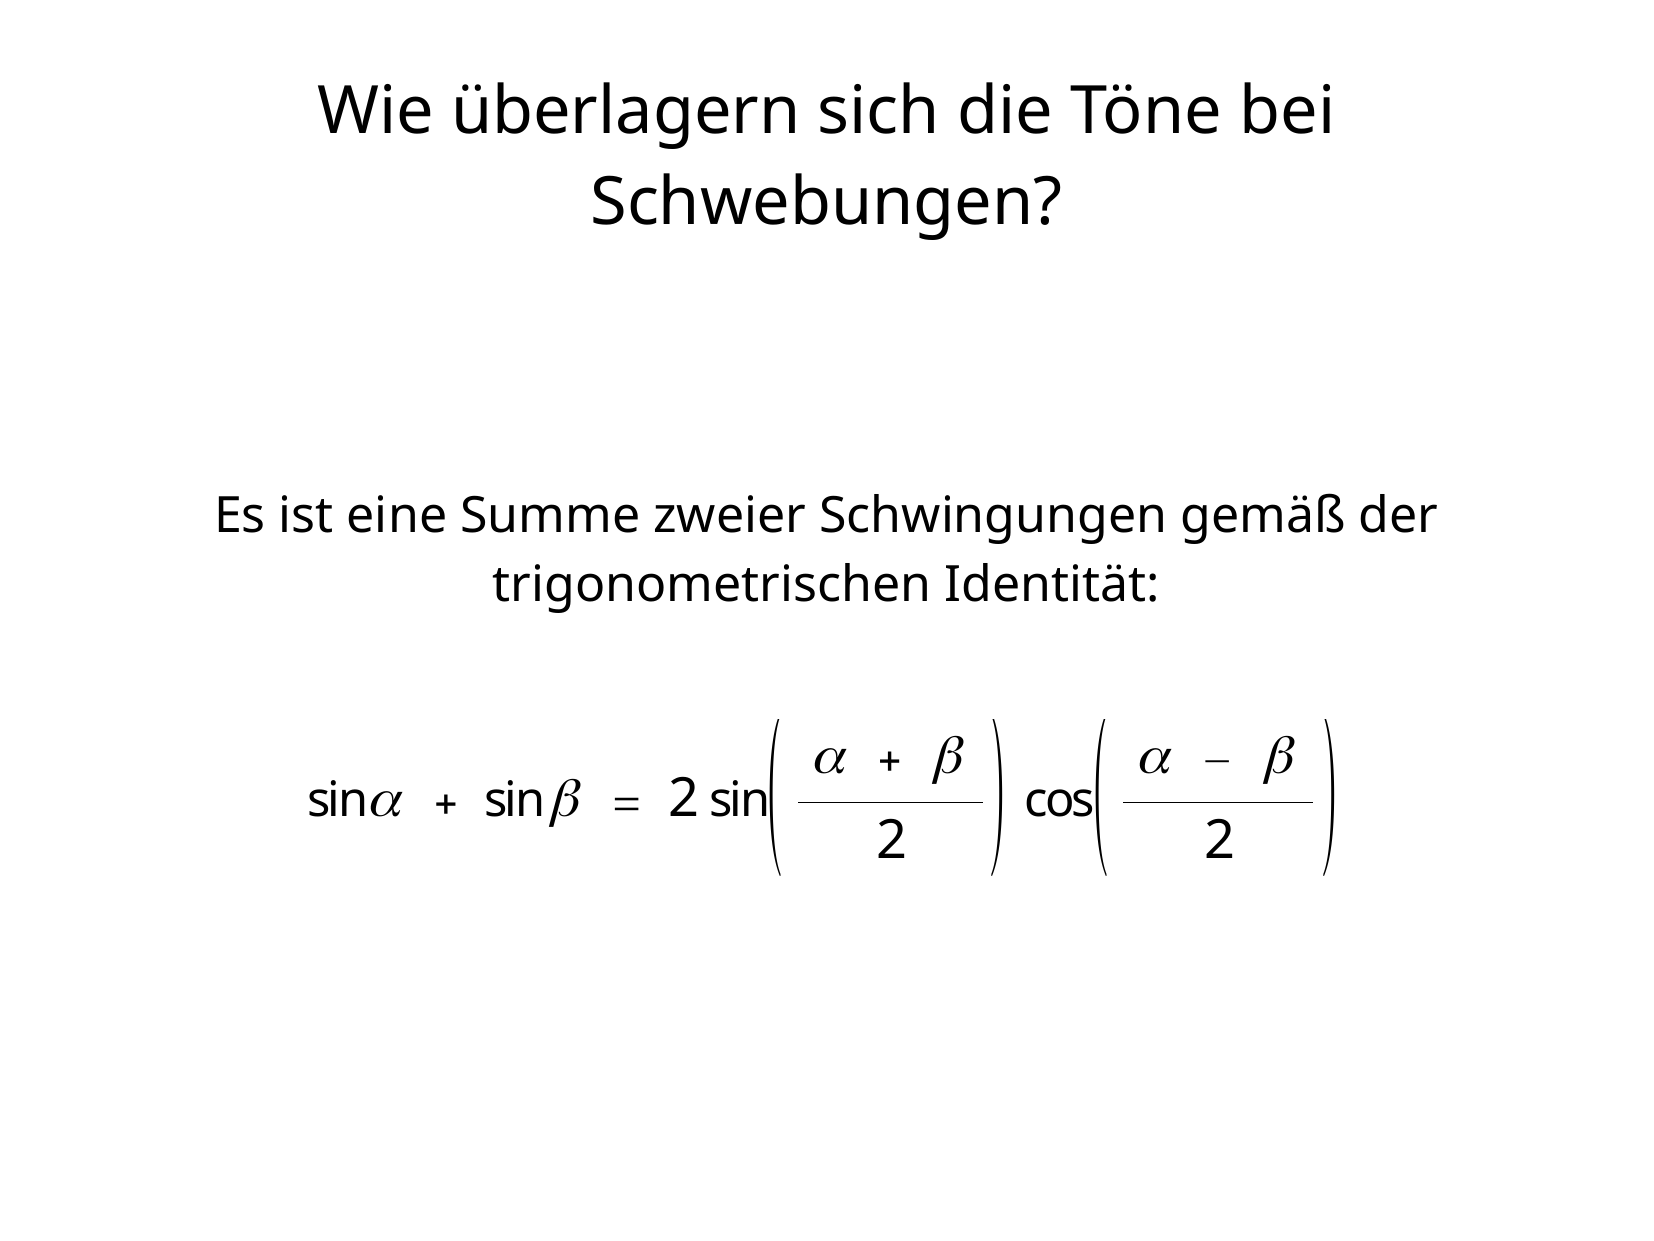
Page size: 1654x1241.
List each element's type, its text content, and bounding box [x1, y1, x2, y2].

title Wie überlagern sich die Töne bei Schwebungen? [82, 49, 1571, 257]
chart [301, 719, 1353, 876]
subtitle Es ist eine Summe zweier Schwingungen gemäß der trigonometrischen Identität: [82, 290, 1571, 1010]
